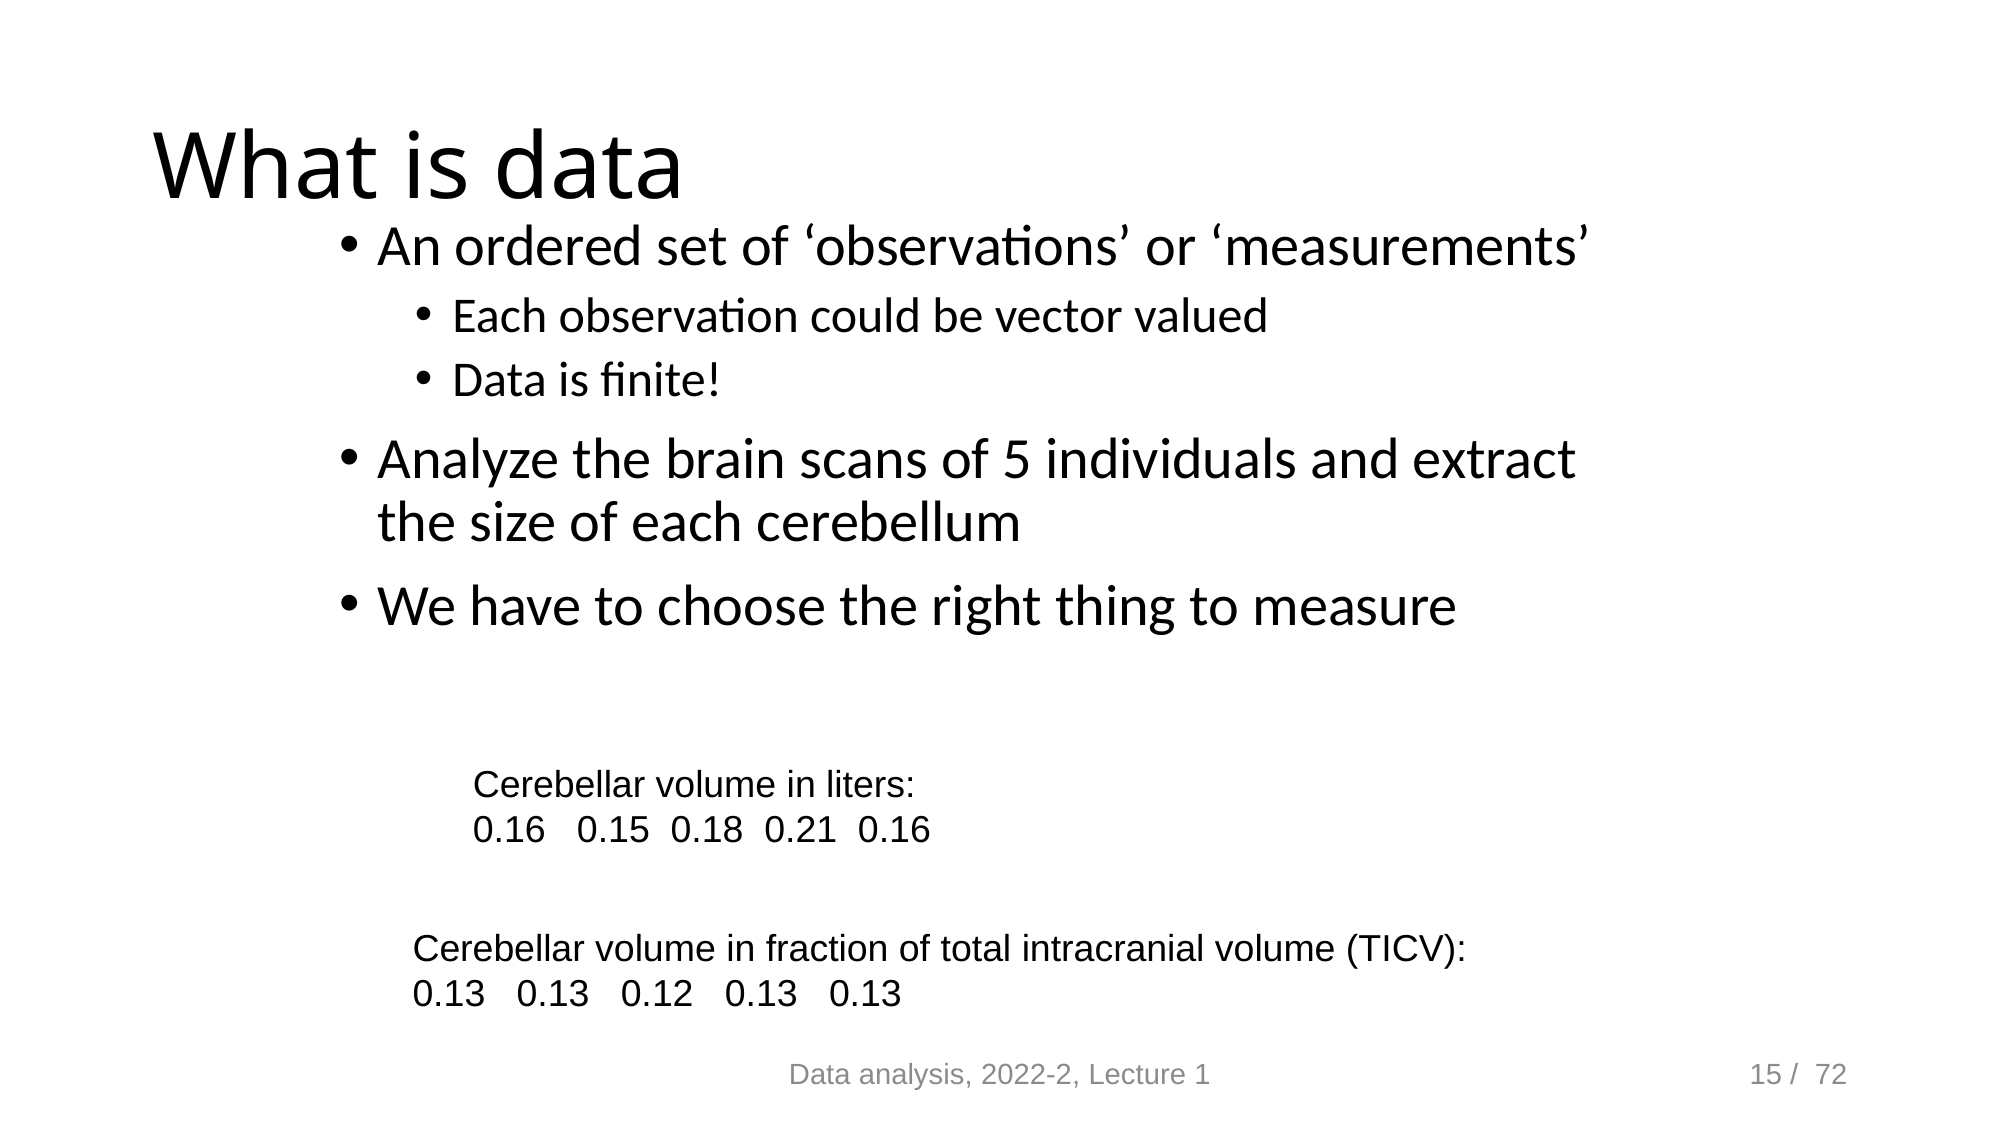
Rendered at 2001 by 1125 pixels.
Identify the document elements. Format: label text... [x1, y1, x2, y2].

text_box Cerebellar volume in fraction of total intracranial volume (TICV): 0.13 0.13 0.12 0.13 0.13 [397, 916, 1556, 1022]
footer Data analysis, 2022-2, Lecture 1 [662, 1042, 1338, 1103]
text_box Cerebellar volume in liters: 0.16 0.15 0.18 0.21 0.16 [458, 752, 1616, 858]
slide_number <number> / 72 [1412, 1042, 1863, 1103]
title What is data [137, 59, 1863, 278]
list An ordered set of ‘observations’ or ‘measurements’ Each observation could be vector valued Data is finite! Analyze the brain scans of 5 individuals and extract the size of each cerebellum We have to choose the right thing to measure [324, 208, 1675, 705]
